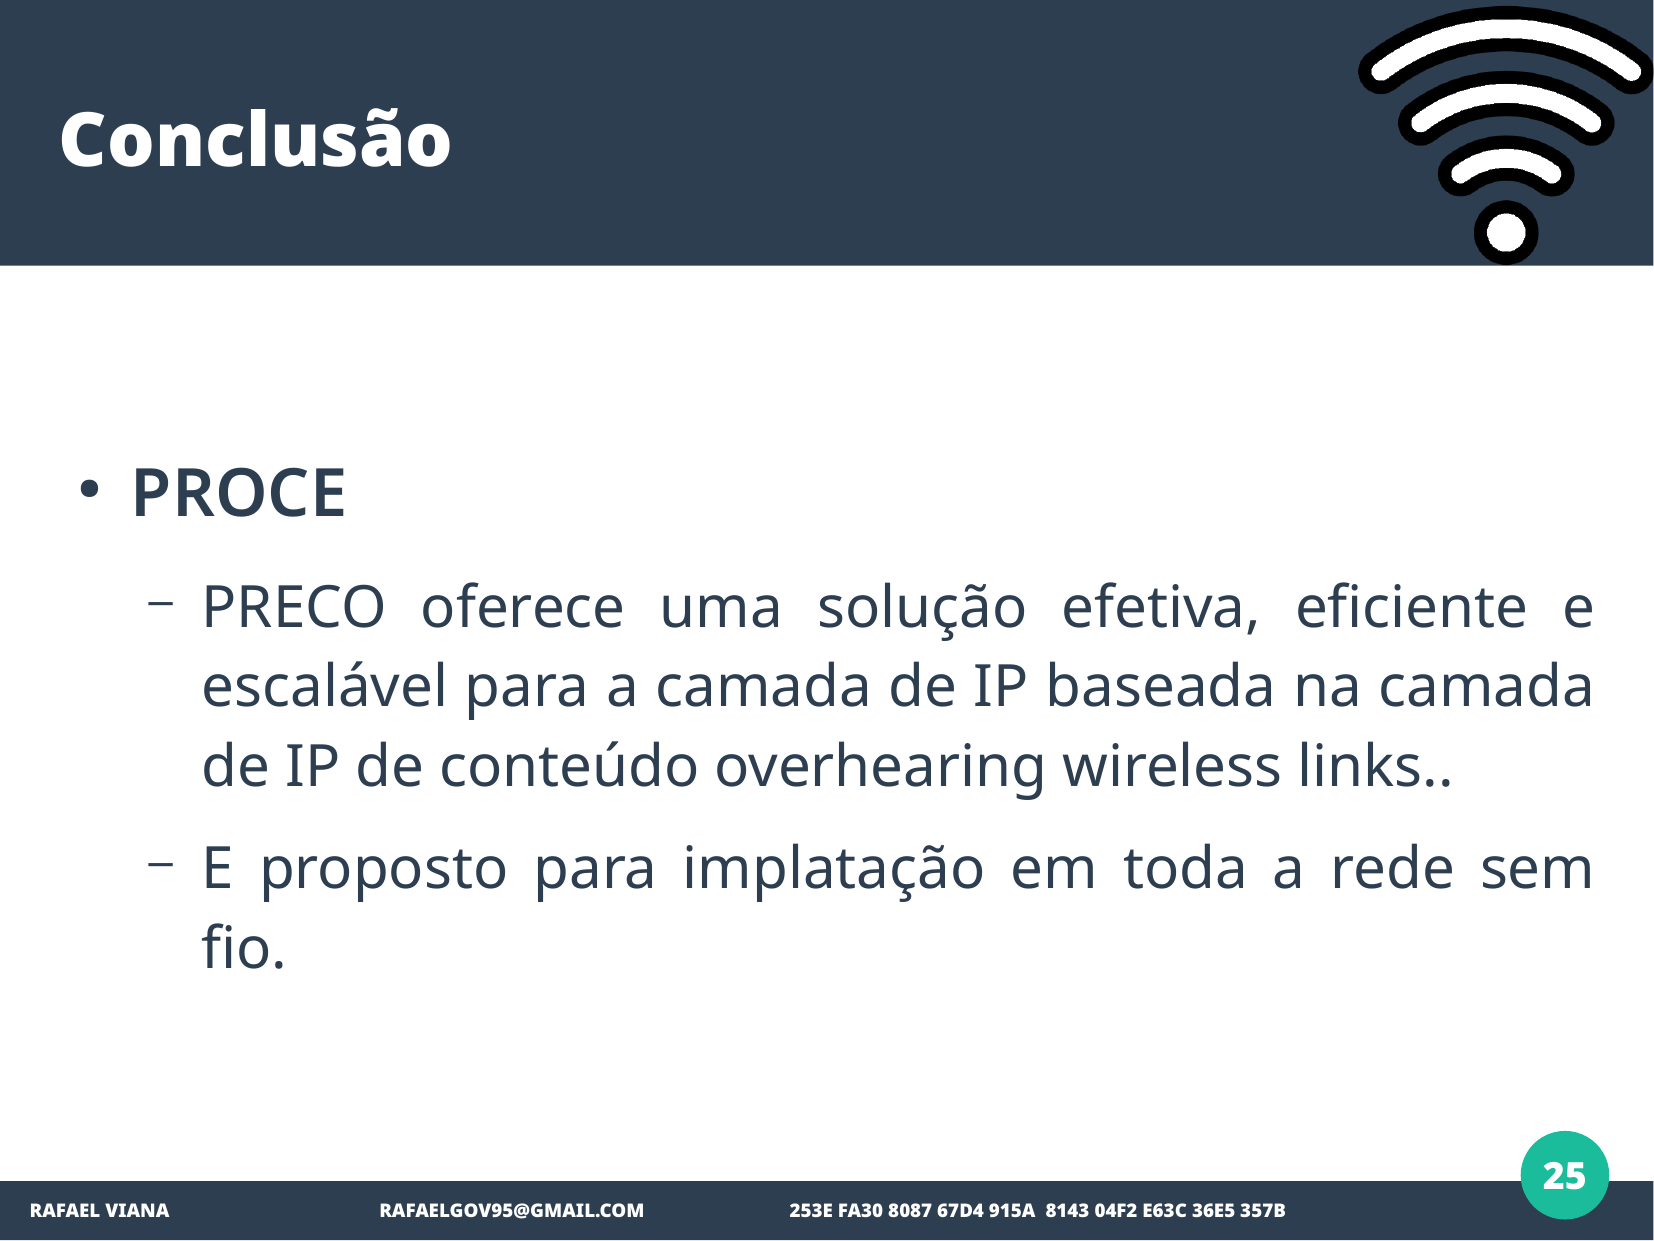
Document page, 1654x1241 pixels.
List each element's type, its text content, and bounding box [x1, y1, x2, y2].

text_box RAFAEL VIANA RAFAELGOV95@GMAIL.COM 253E FA30 8087 67D4 915A 8143 04F2 E63C 36E5 357B [29, 1181, 1654, 1241]
title Conclusão [59, 59, 1358, 217]
list PROCE PRECO oferece uma solução efetiva, eficiente e escalável para a camada de IP baseada na camada de IP de conteúdo overhearing wireless links.. E proposto para implatação em toda a rede sem fio. [60, 324, 1596, 1152]
picture [1358, 0, 1654, 283]
